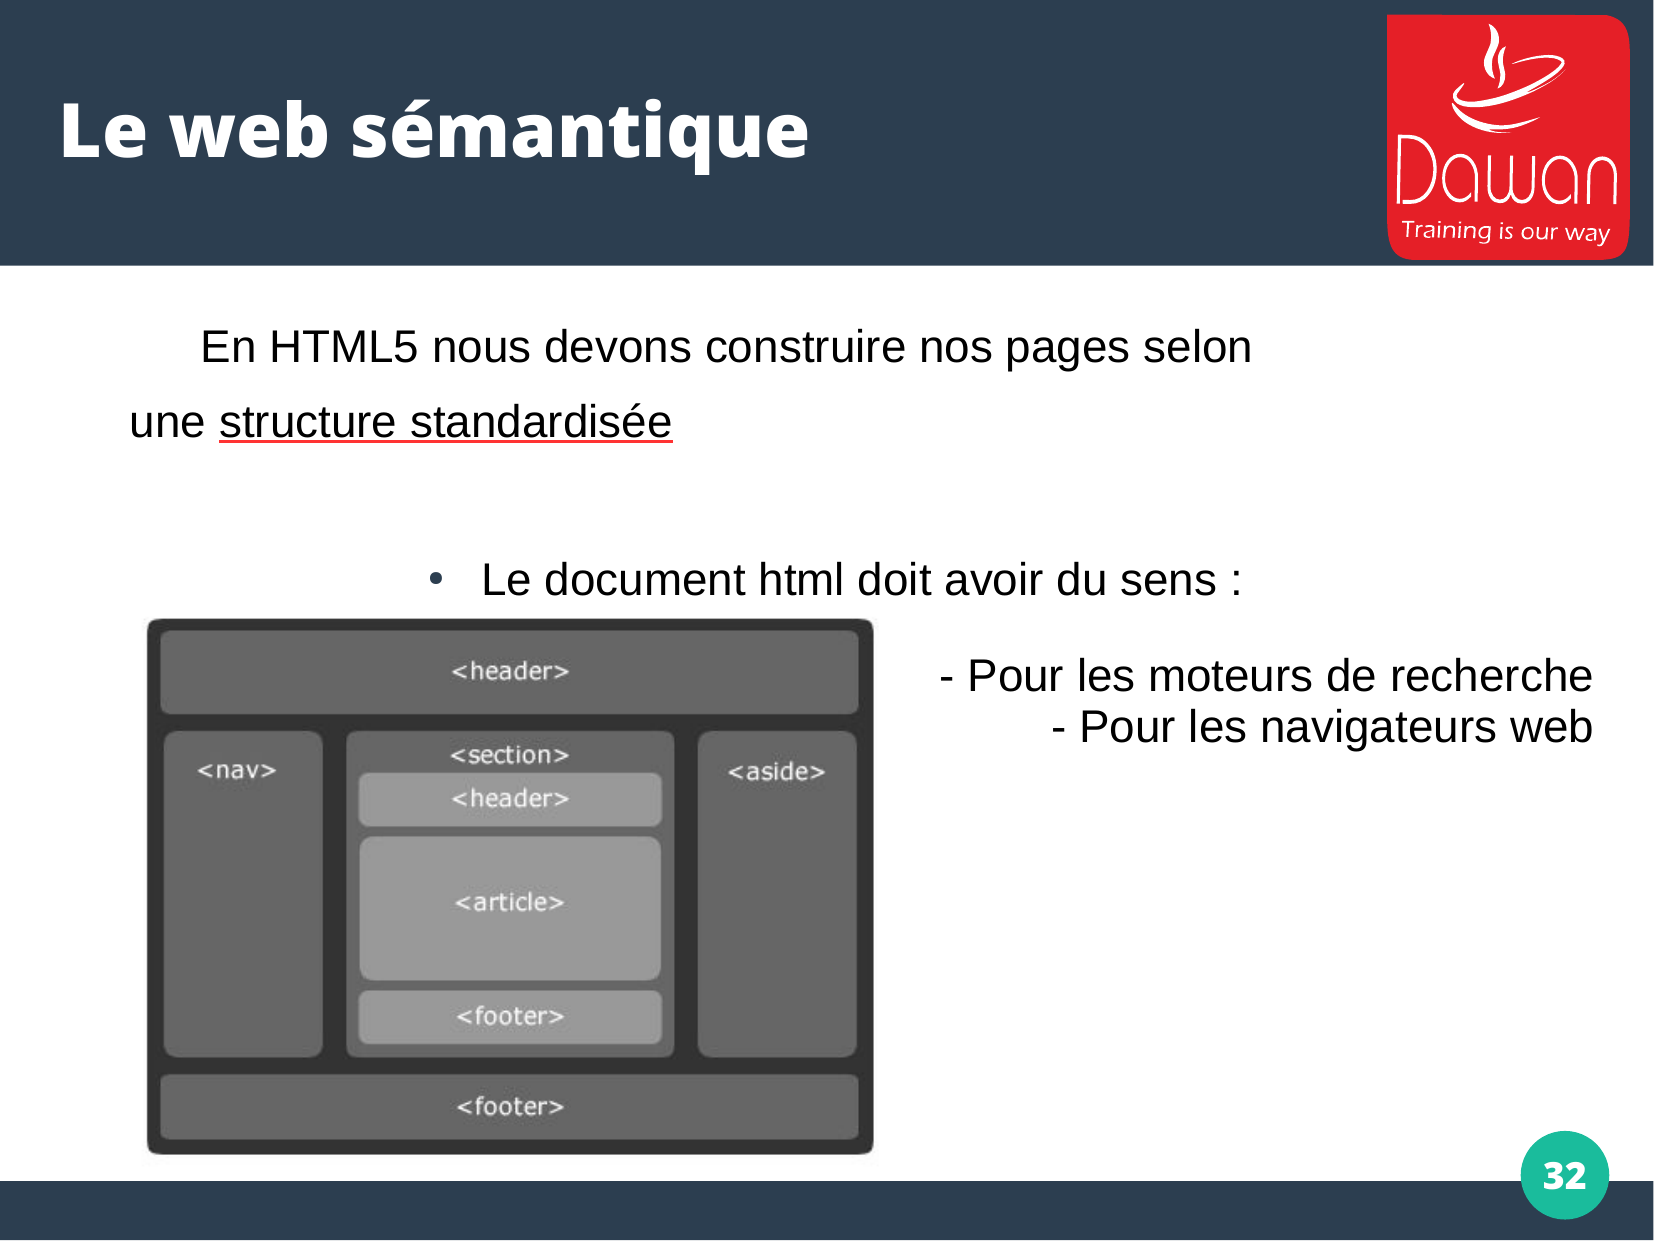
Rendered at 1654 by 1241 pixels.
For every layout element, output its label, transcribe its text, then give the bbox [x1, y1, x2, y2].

picture [129, 604, 894, 1170]
list En HTML5 nous devons construire nos pages selon une structure standardisée Le document html doit avoir du sens : - Pour les moteurs de recherche - Pour les navigateurs web [59, 324, 1595, 1152]
picture [1387, 14, 1630, 260]
title Le web sémantique [59, 49, 1387, 207]
